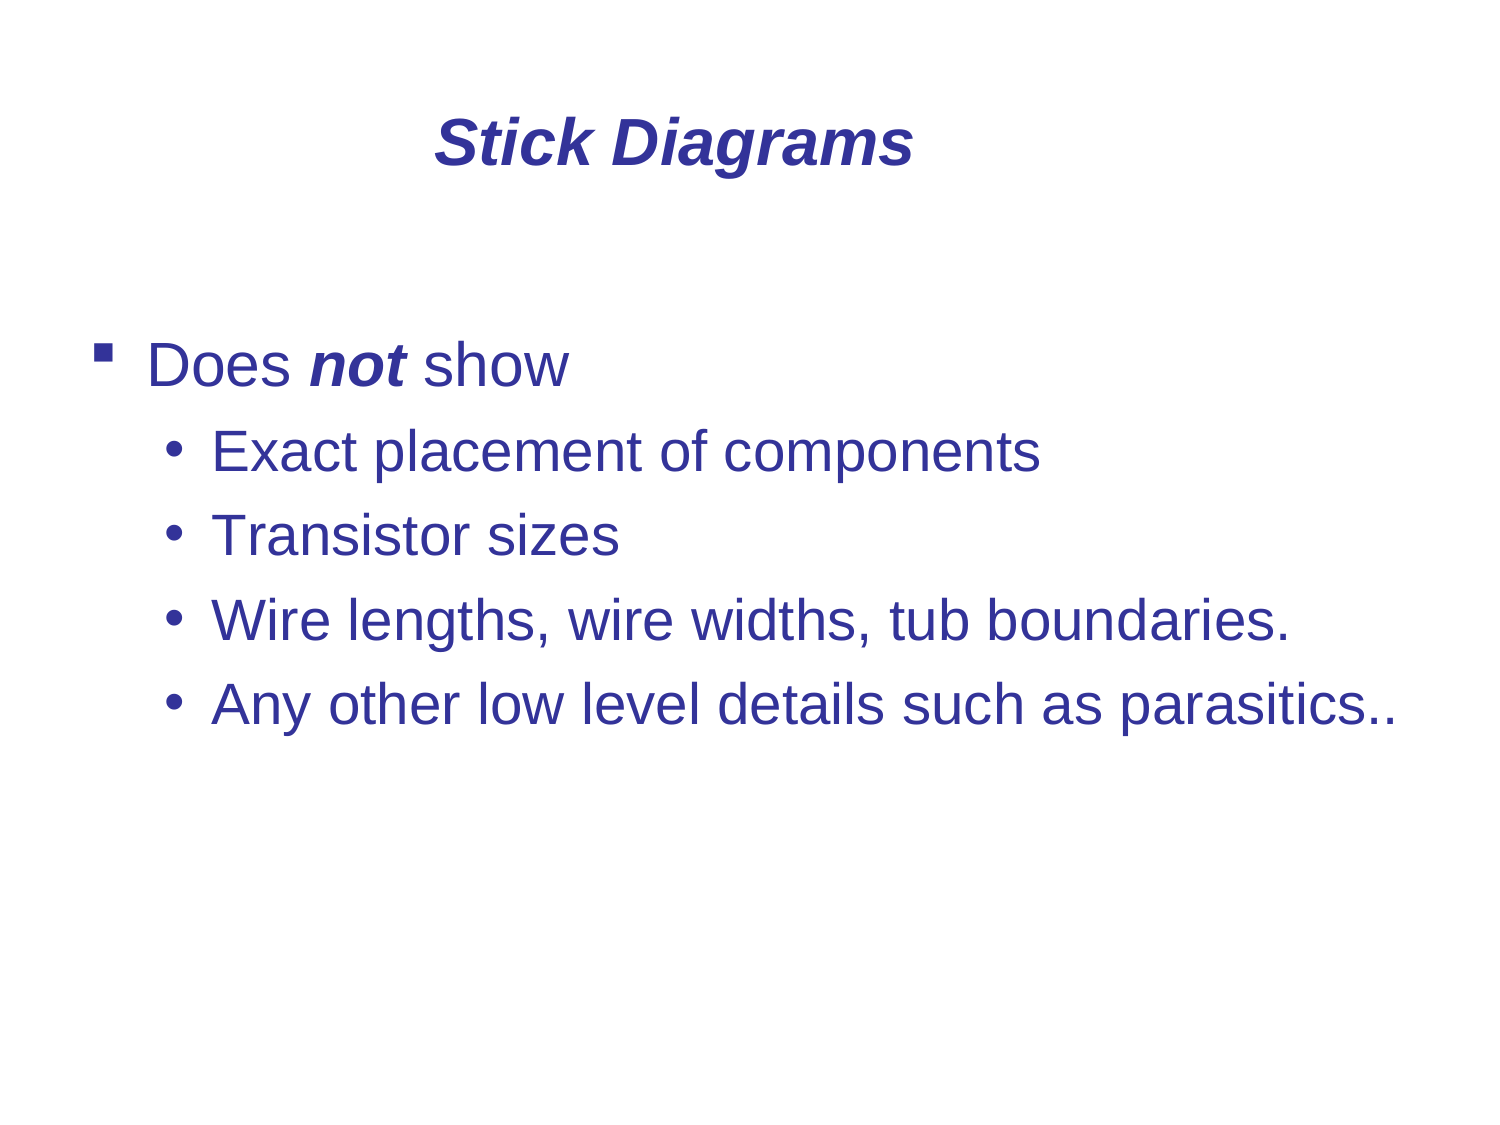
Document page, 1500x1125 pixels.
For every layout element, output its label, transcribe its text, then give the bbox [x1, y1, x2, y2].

text_box Does not show Exact placement of components Transistor sizes Wire lengths, wire widths, tub boundaries. Any other low level details such as parasitics.. [75, 231, 1426, 1006]
title Stick Diagrams [0, 45, 1351, 233]
